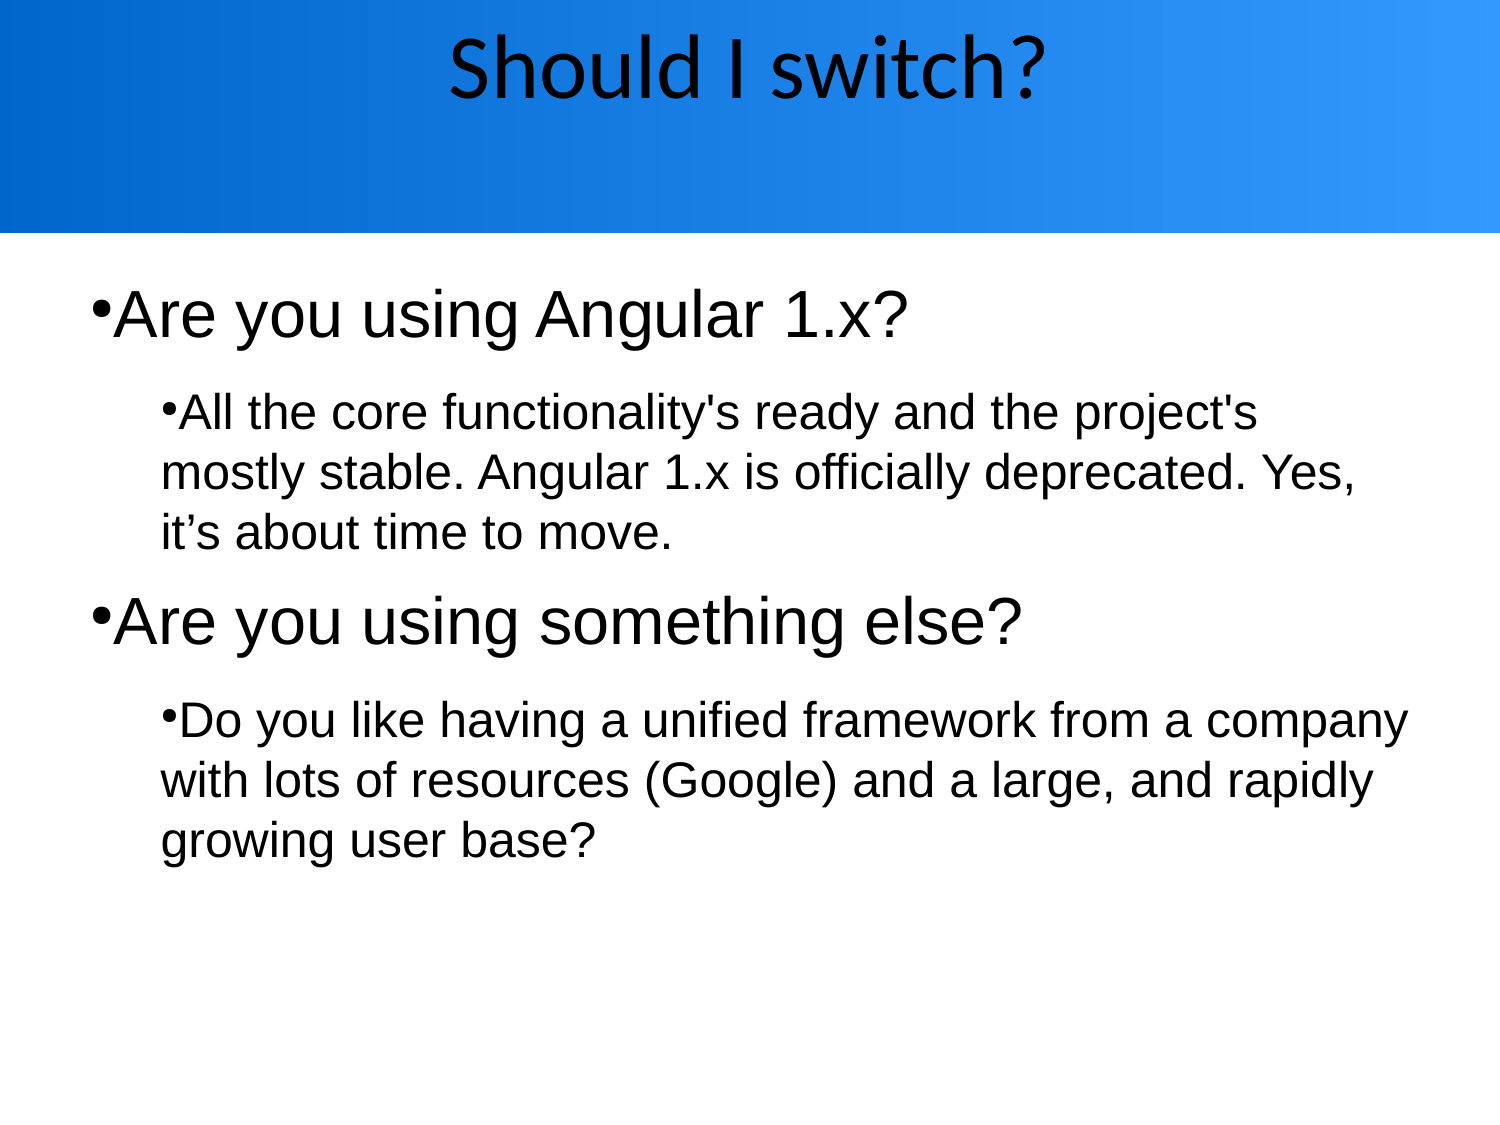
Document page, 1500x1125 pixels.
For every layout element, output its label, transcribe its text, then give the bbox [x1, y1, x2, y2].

title Should I switch? [0, 0, 1500, 233]
list Are you using Angular 1.x? All the core functionality's ready and the project's mostly stable. Angular 1.x is officially deprecated. Yes, it’s about time to move. Are you using something else? Do you like having a unified framework from a company with lots of resources (Google) and a large, and rapidly growing user base? [75, 263, 1425, 1021]
